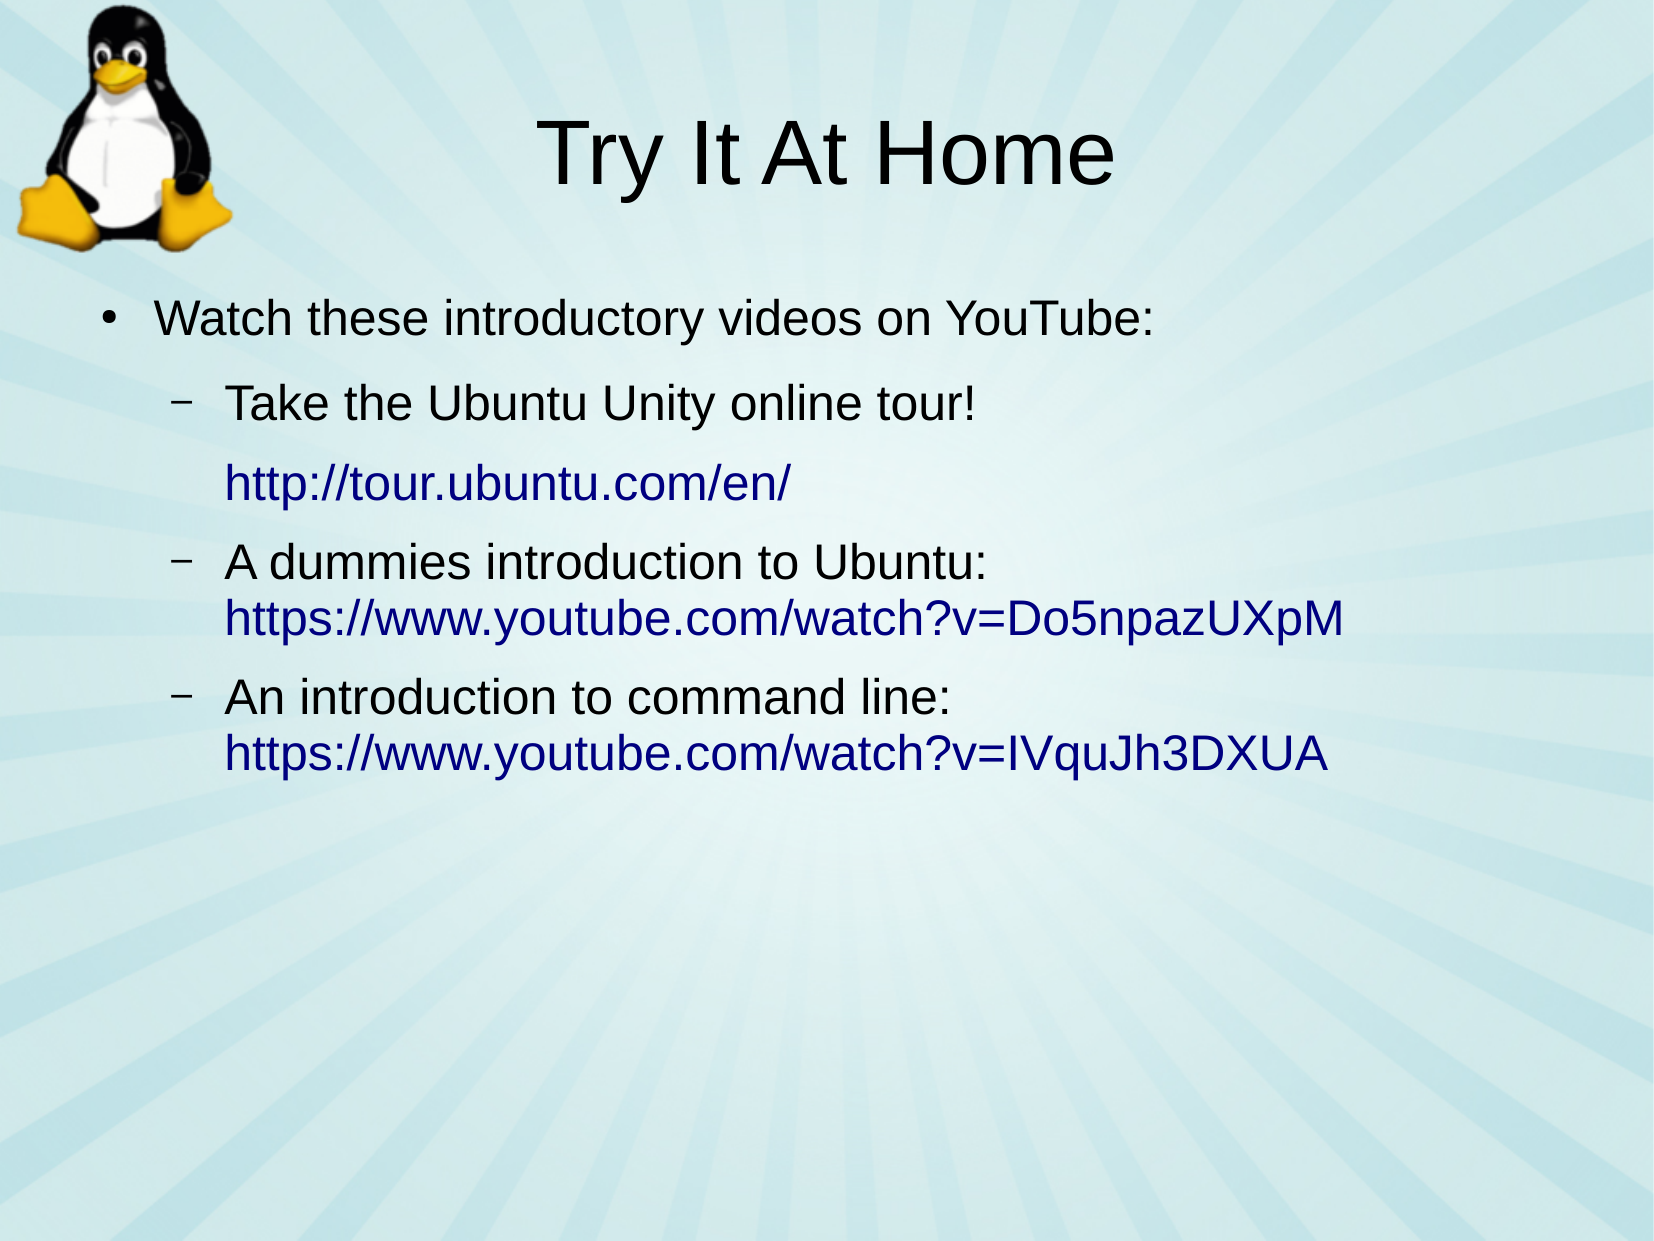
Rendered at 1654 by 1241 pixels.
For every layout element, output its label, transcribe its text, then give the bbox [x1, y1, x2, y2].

list Watch these introductory videos on YouTube: Take the Ubuntu Unity online tour! http://tour.ubuntu.com/en/ A dummies introduction to Ubuntu: https://www.youtube.com/watch?v=Do5npazUXpM An introduction to command line: https://www.youtube.com/watch?v=IVquJh3DXUA [82, 290, 1571, 1010]
picture [0, 0, 1654, 1241]
title Try It At Home [82, 49, 1571, 257]
